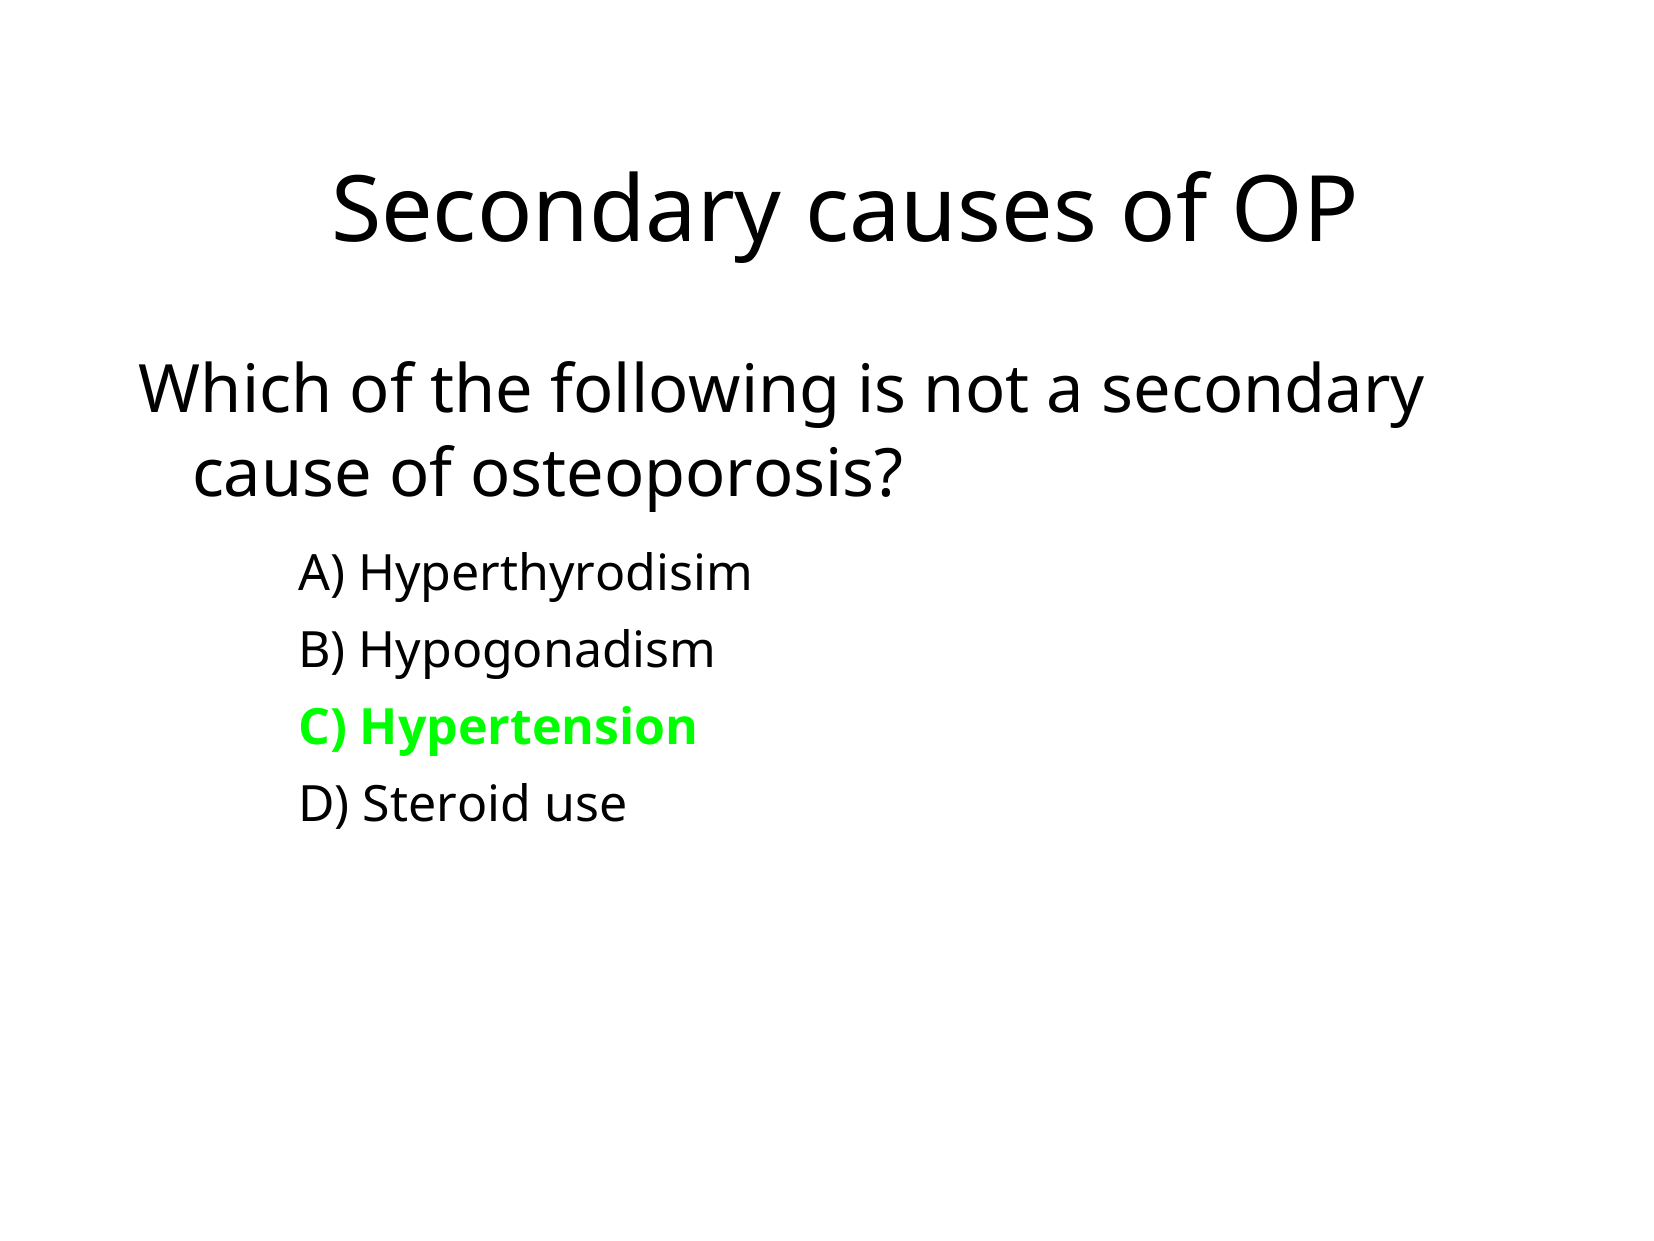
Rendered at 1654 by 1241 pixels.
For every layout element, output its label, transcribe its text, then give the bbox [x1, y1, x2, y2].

title Secondary causes of OP [121, 152, 1534, 260]
list Which of the following is not a secondary cause of osteoporosis? A) Hyperthyrodisim B) Hypogonadism C) Hypertension D) Steroid use [121, 344, 1534, 785]
